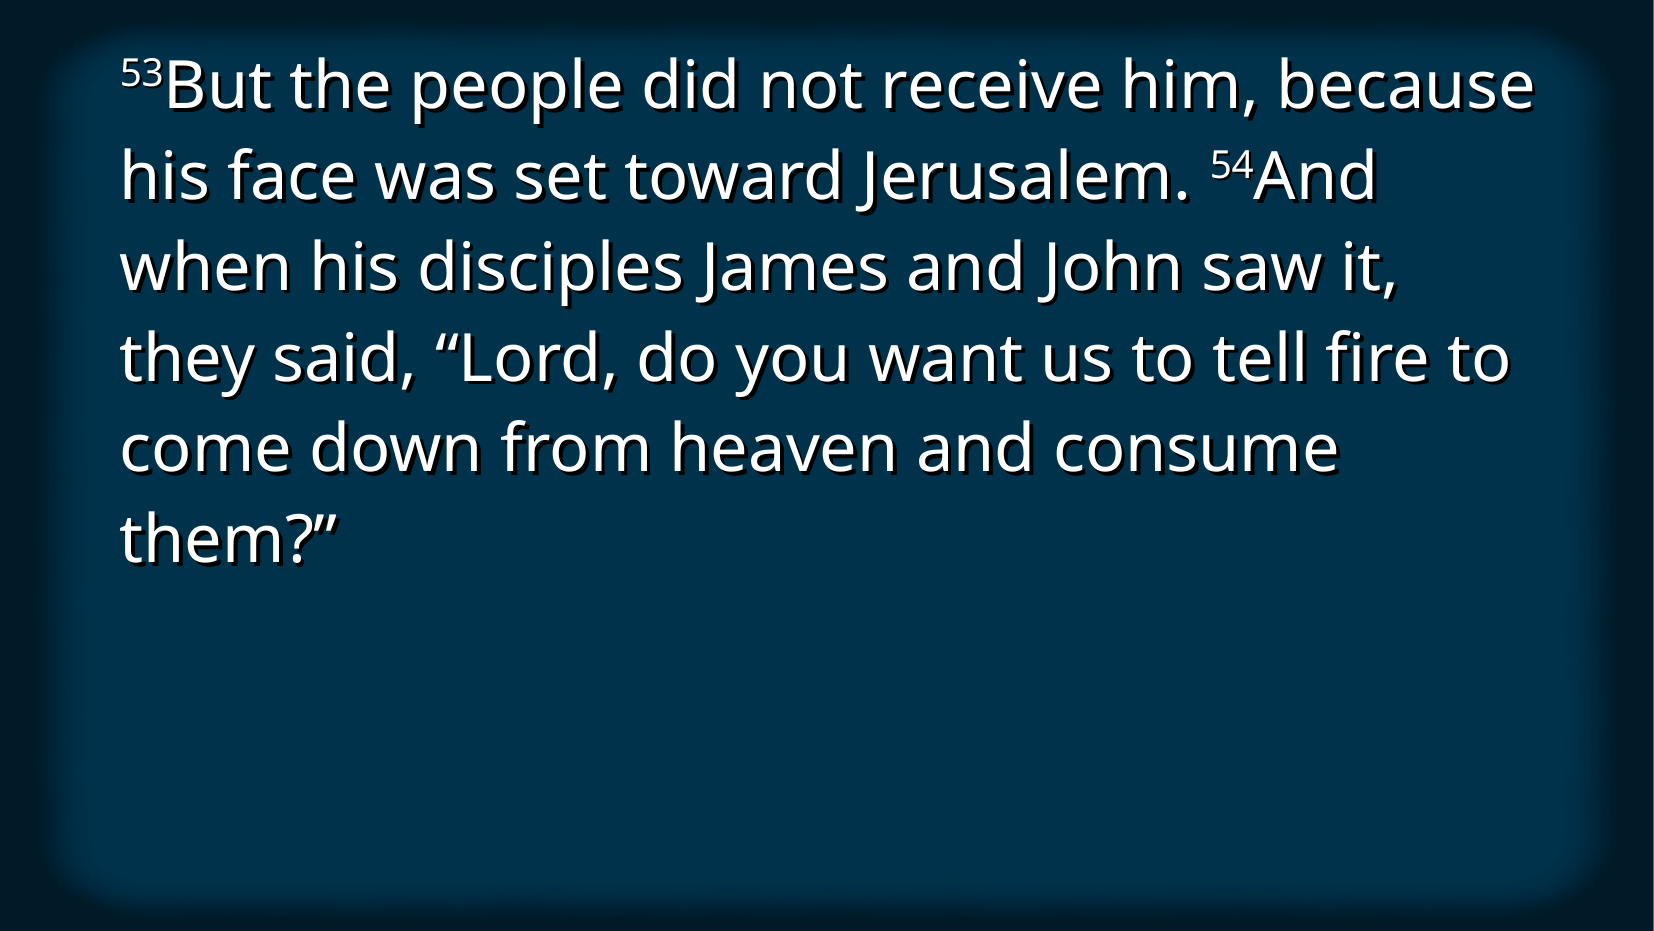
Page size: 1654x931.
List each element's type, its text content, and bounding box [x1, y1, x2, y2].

text_box 53But the people did not receive him, because his face was set toward Jerusalem. 54And when his disciples James and John saw it, they said, “Lord, do you want us to tell fire to come down from heaven and consume them?” [105, 30, 1561, 489]
picture [0, 0, 1654, 931]
